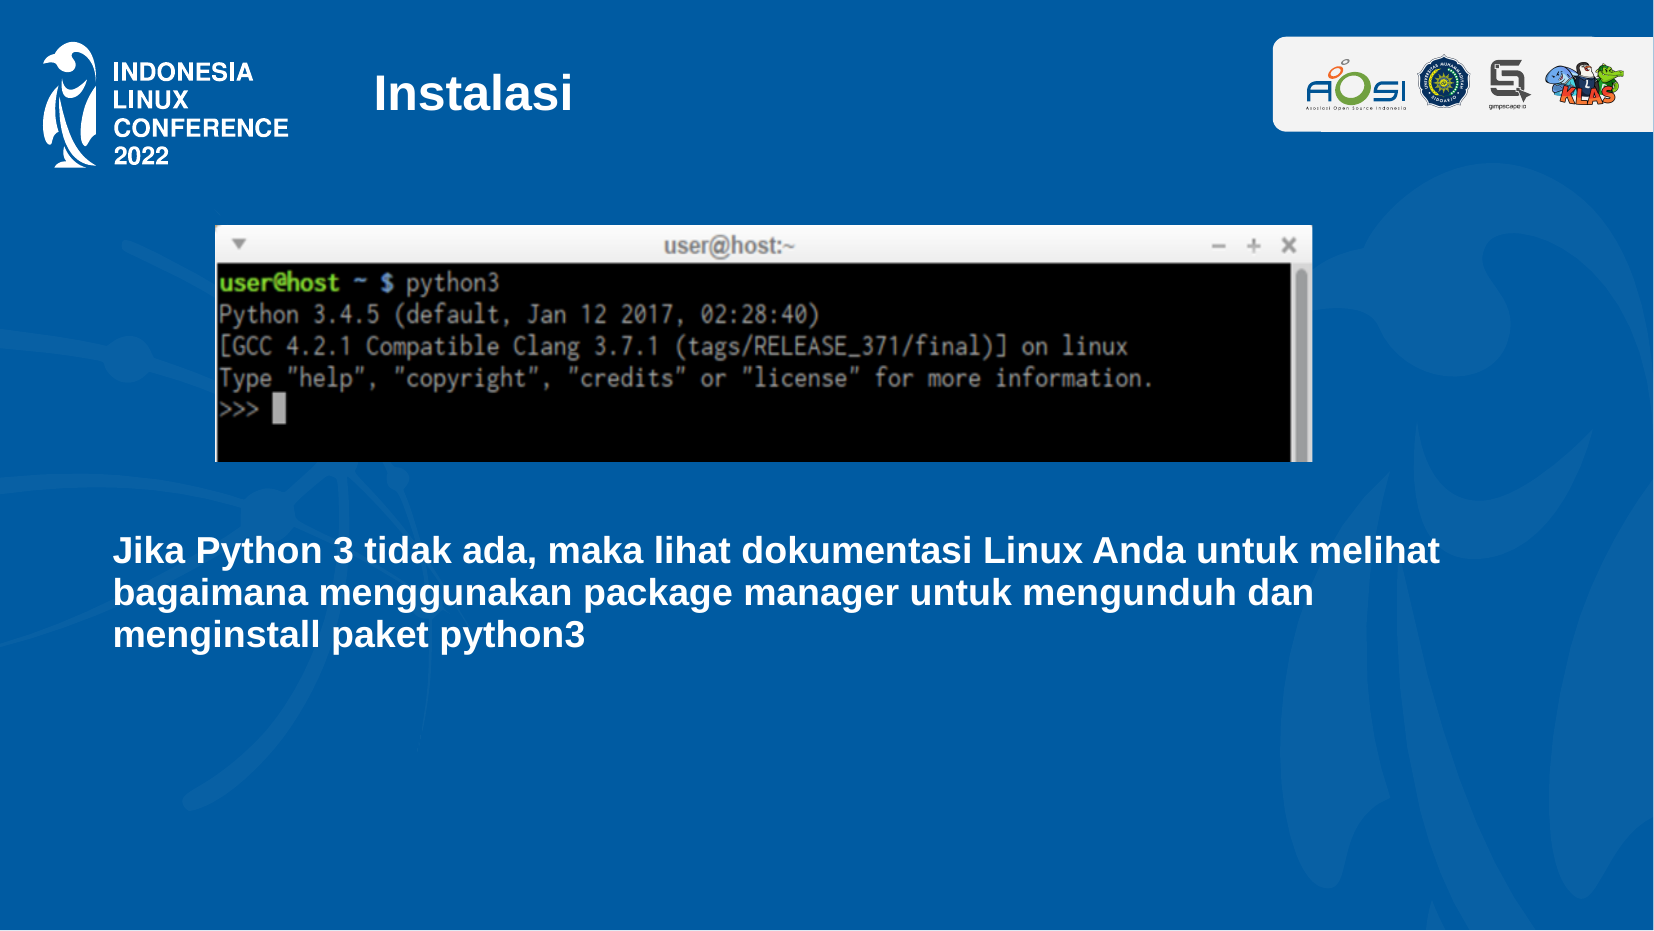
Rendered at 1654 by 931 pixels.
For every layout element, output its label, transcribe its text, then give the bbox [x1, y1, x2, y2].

title Instalasi [373, 65, 1351, 219]
picture [1545, 62, 1624, 105]
picture [1417, 54, 1471, 108]
picture [214, 225, 1313, 462]
text_box Jika Python 3 tidak ada, maka lihat dokumentasi Linux Anda untuk melihat bagaimana menggunakan package manager untuk mengunduh dan menginstall paket python3 [112, 487, 1651, 931]
